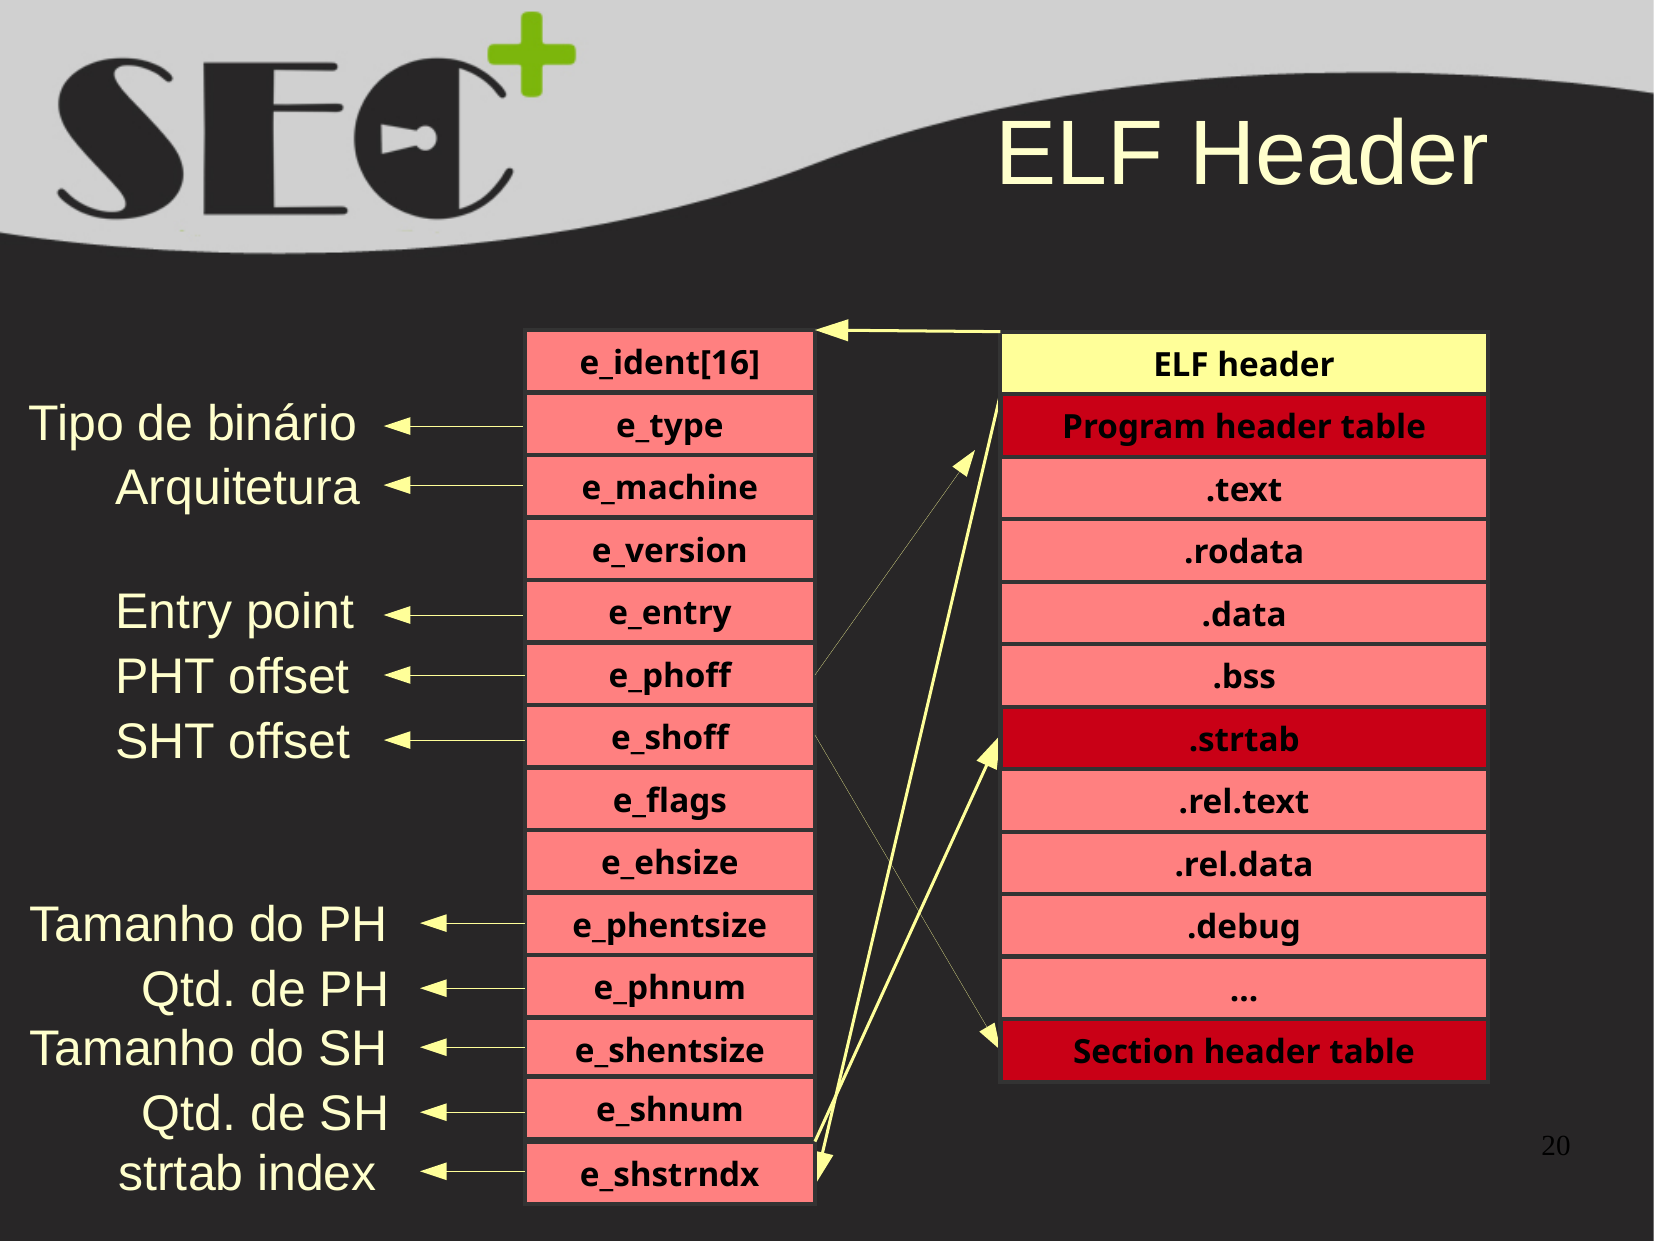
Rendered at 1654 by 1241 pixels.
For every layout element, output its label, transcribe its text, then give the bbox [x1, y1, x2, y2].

text_box Section header table [1000, 1019, 1488, 1082]
text_box SHT offset [100, 706, 384, 777]
text_box .text [1000, 457, 1488, 519]
title ELF Header [915, 49, 1571, 257]
text_box e_phnum [525, 954, 815, 1018]
text_box e_shstrndx [525, 1141, 815, 1205]
text_box ELF header [1000, 331, 1488, 394]
text_box e_phentsize [525, 892, 815, 954]
text_box … [1000, 956, 1488, 1019]
text_box Qtd. de SH [127, 1078, 413, 1149]
text_box .data [1000, 582, 1488, 644]
text_box e_machine [525, 455, 815, 517]
text_box e_type [525, 392, 815, 455]
text_box e_flags [525, 767, 815, 830]
text_box Tipo de binário [13, 387, 372, 458]
text_box e_shnum [525, 1076, 815, 1140]
text_box e_shoff [525, 705, 815, 767]
text_box Entry point [100, 576, 384, 641]
text_box e_phoff [525, 642, 815, 705]
picture [0, 0, 1654, 1241]
text_box e_ident[16] [525, 330, 815, 392]
text_box e_ehsize [525, 830, 815, 892]
text_box .rodata [1000, 519, 1488, 582]
text_box .bss [1000, 644, 1488, 706]
text_box Program header table [1000, 394, 1488, 457]
text_box strtab index [103, 1137, 404, 1208]
text_box Tamanho do PH [15, 889, 406, 960]
text_box .strtab [1000, 706, 1488, 770]
text_box .debug [1000, 894, 1488, 956]
text_box Arquitetura [100, 451, 446, 523]
text_box e_shentsize [525, 1018, 815, 1076]
text_box e_version [525, 517, 815, 580]
text_box PHT offset [100, 641, 384, 706]
text_box Qtd. de PH [127, 954, 413, 1025]
text_box Tamanho do SH [15, 1013, 406, 1084]
text_box .rel.text [1000, 770, 1488, 831]
text_box e_entry [525, 580, 815, 642]
text_box .rel.data [1000, 831, 1488, 894]
